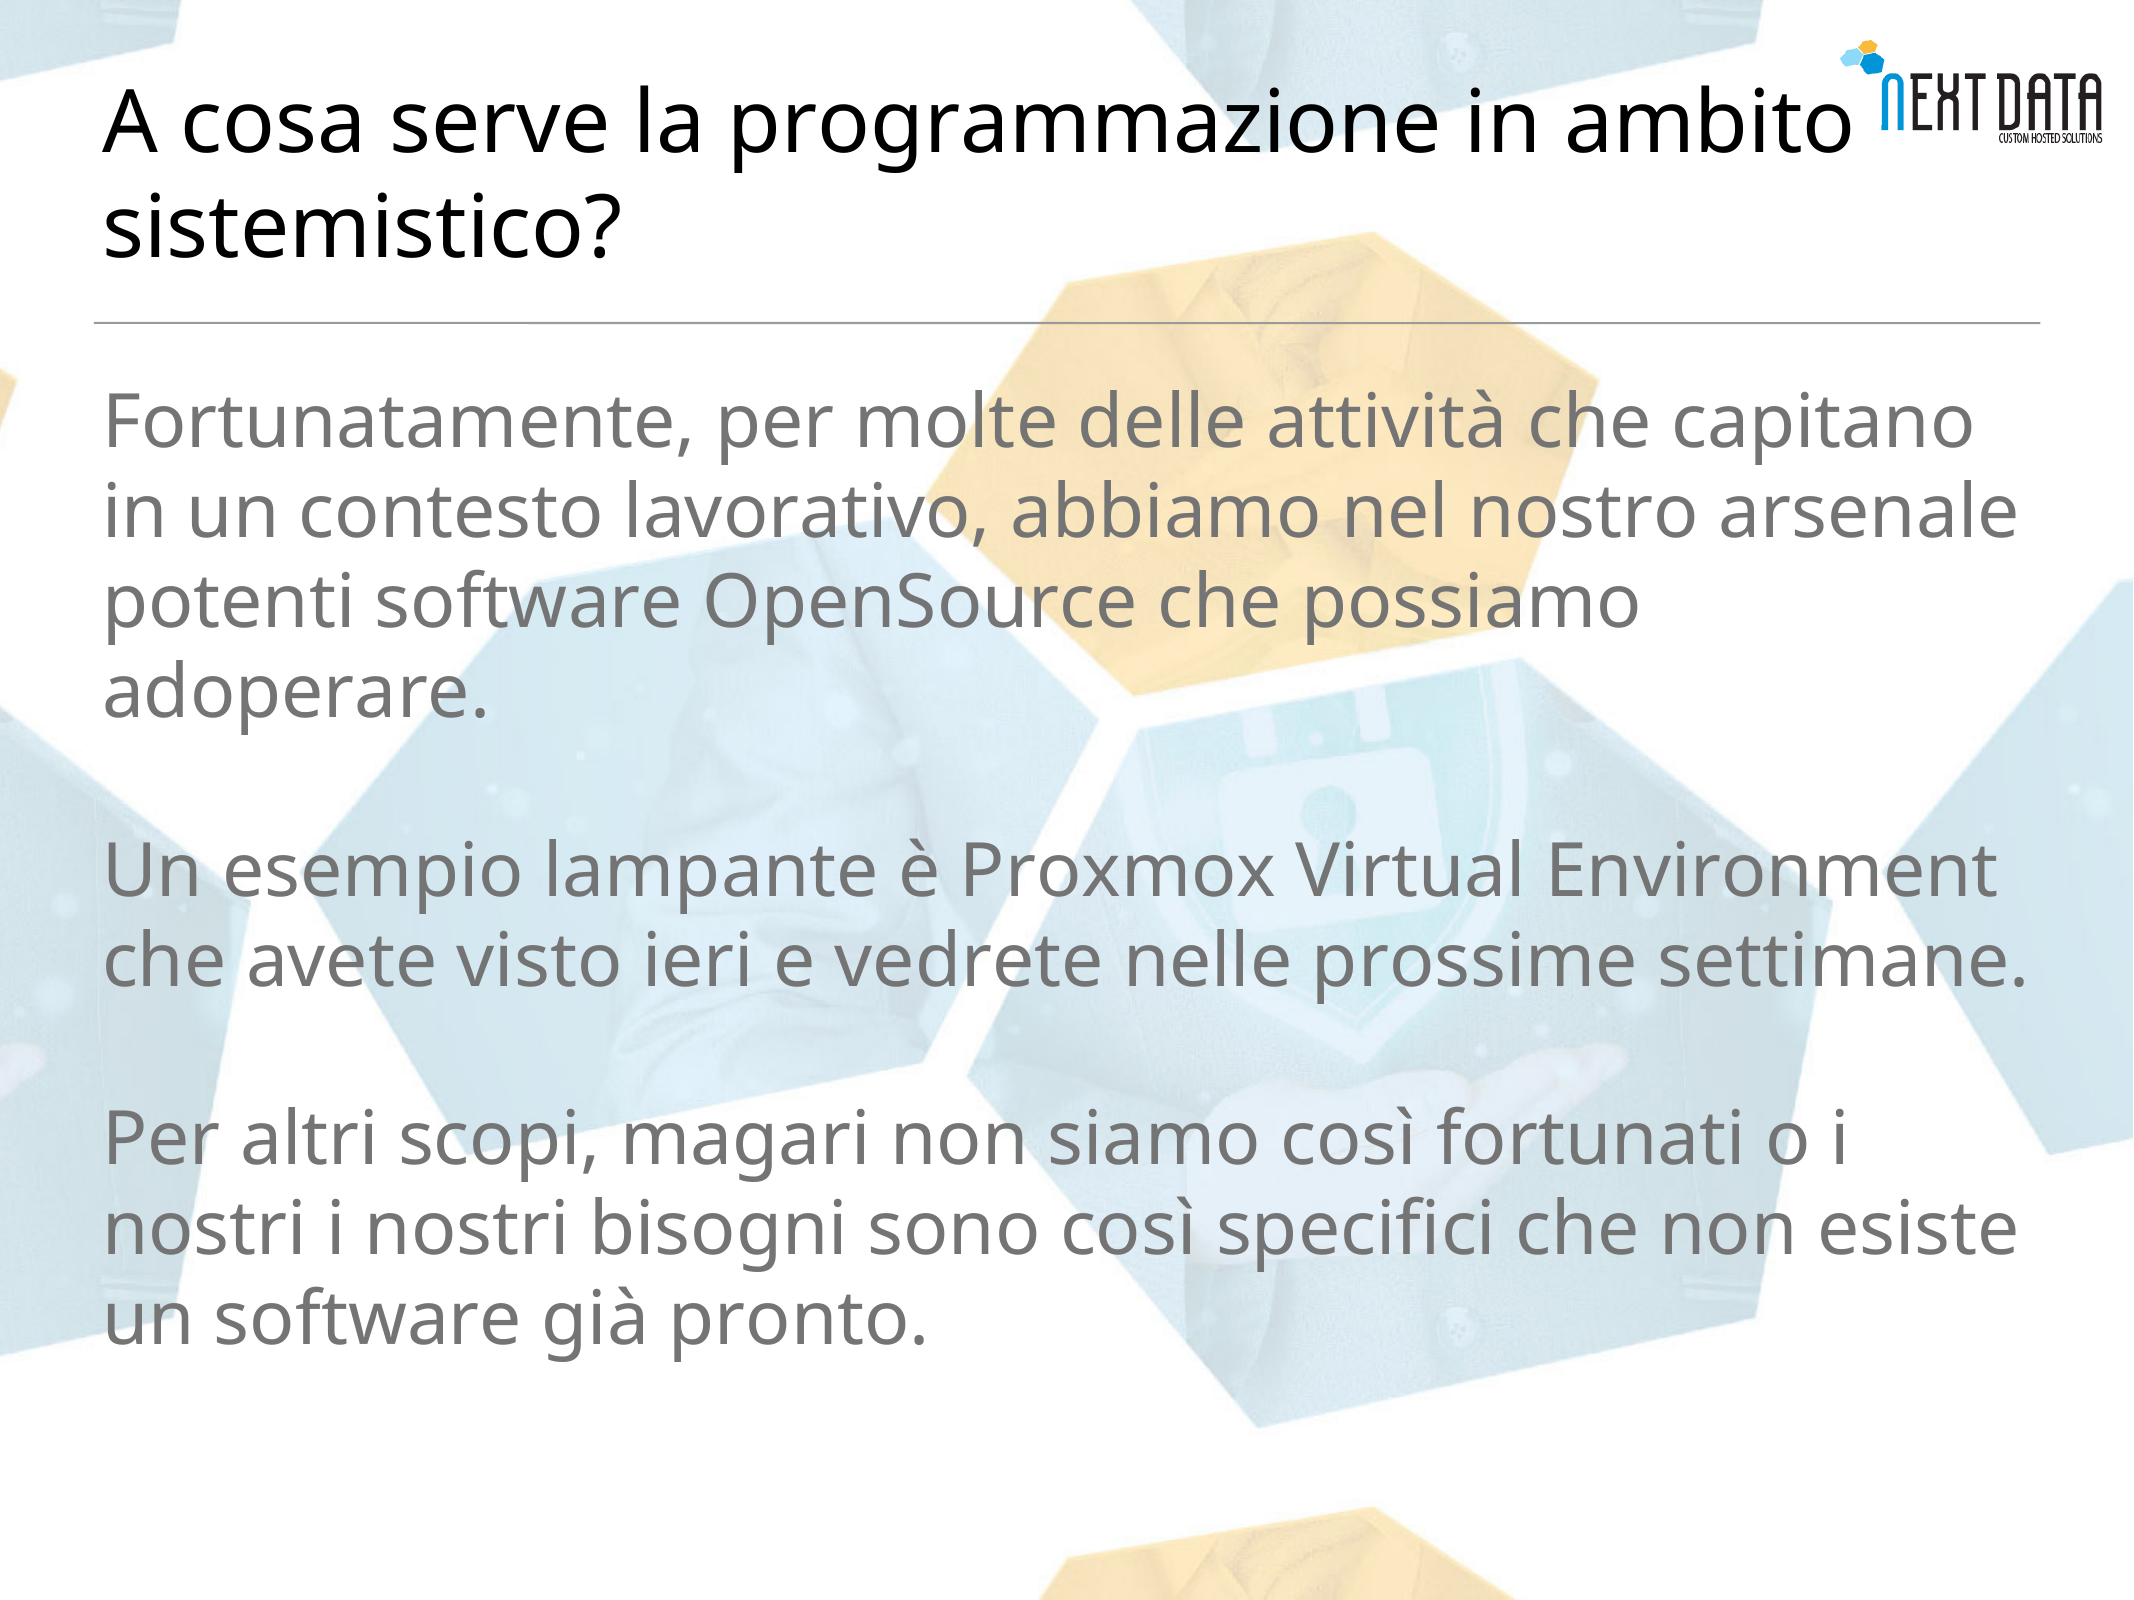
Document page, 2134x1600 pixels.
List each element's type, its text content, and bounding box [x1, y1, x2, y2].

text_box A cosa serve la programmazione in ambito sistemistico? [93, 54, 2040, 284]
picture [0, 0, 2134, 1600]
text_box Fortunatamente, per molte delle attività che capitano in un contesto lavorativo, abbiamo nel nostro arsenale potenti software OpenSource che possiamo adoperare. Un esempio lampante è Proxmox Virtual Environment che avete visto ieri e vedrete nelle prossime settimane. Per altri scopi, magari non siamo così fortunati o i nostri i nostri bisogni sono così specifici che non esiste un software già pronto. [93, 364, 2040, 1459]
